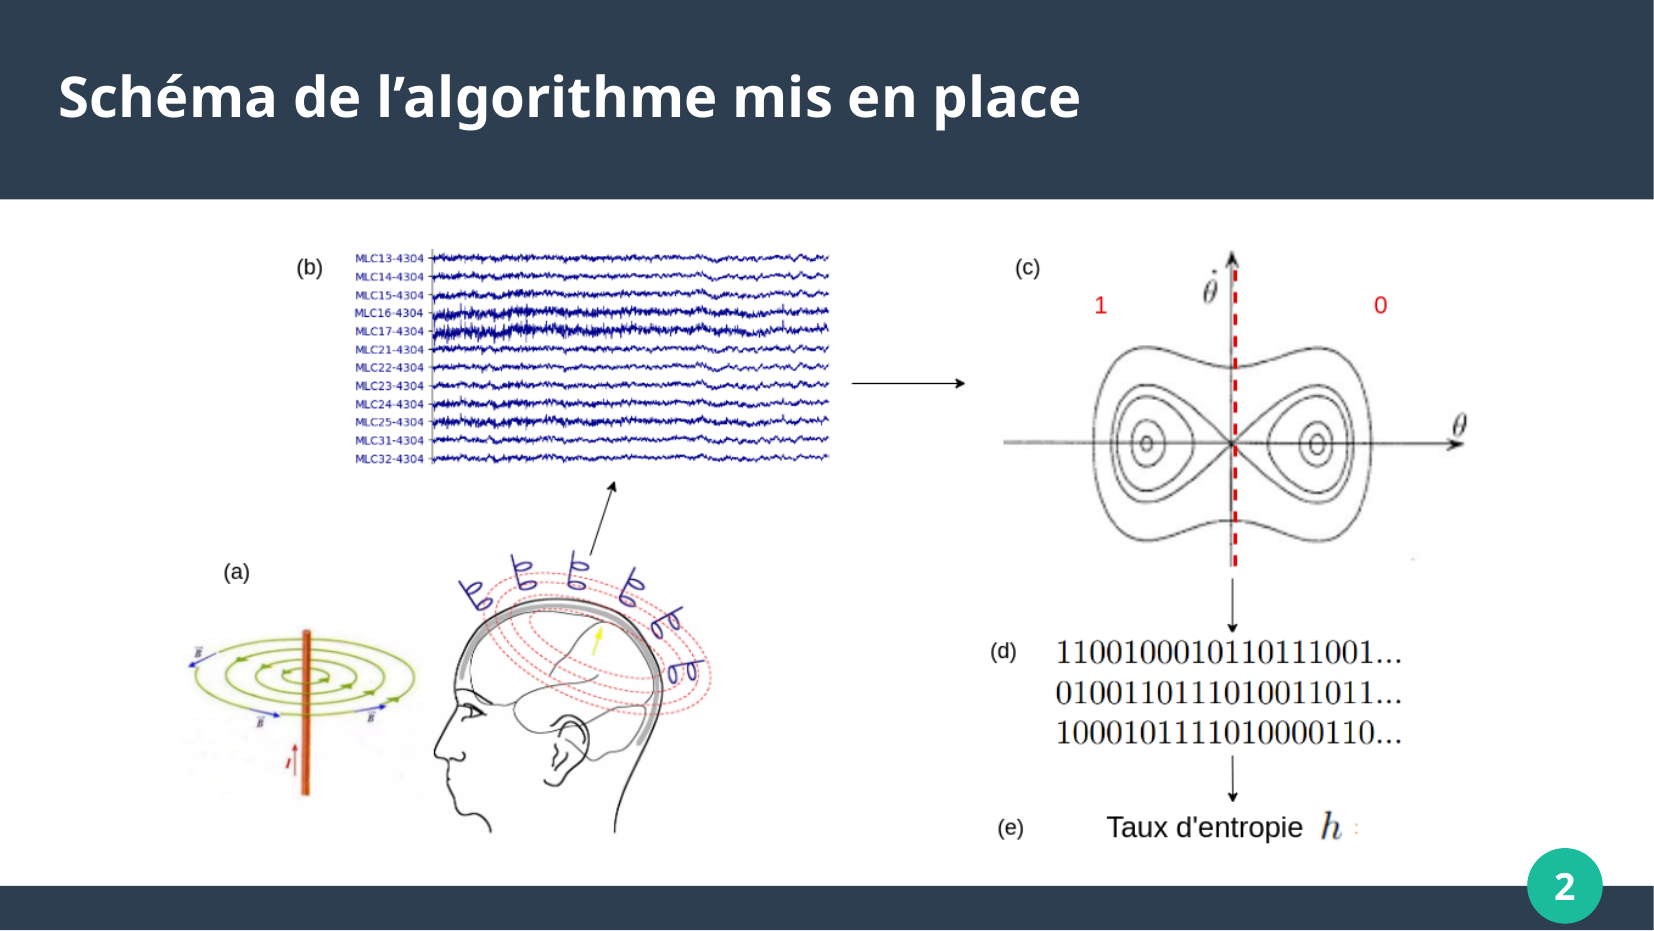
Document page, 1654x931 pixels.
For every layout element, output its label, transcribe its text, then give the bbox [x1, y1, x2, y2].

picture [176, 249, 1477, 858]
title Schéma de l’algorithme mis en place [59, 37, 1595, 155]
